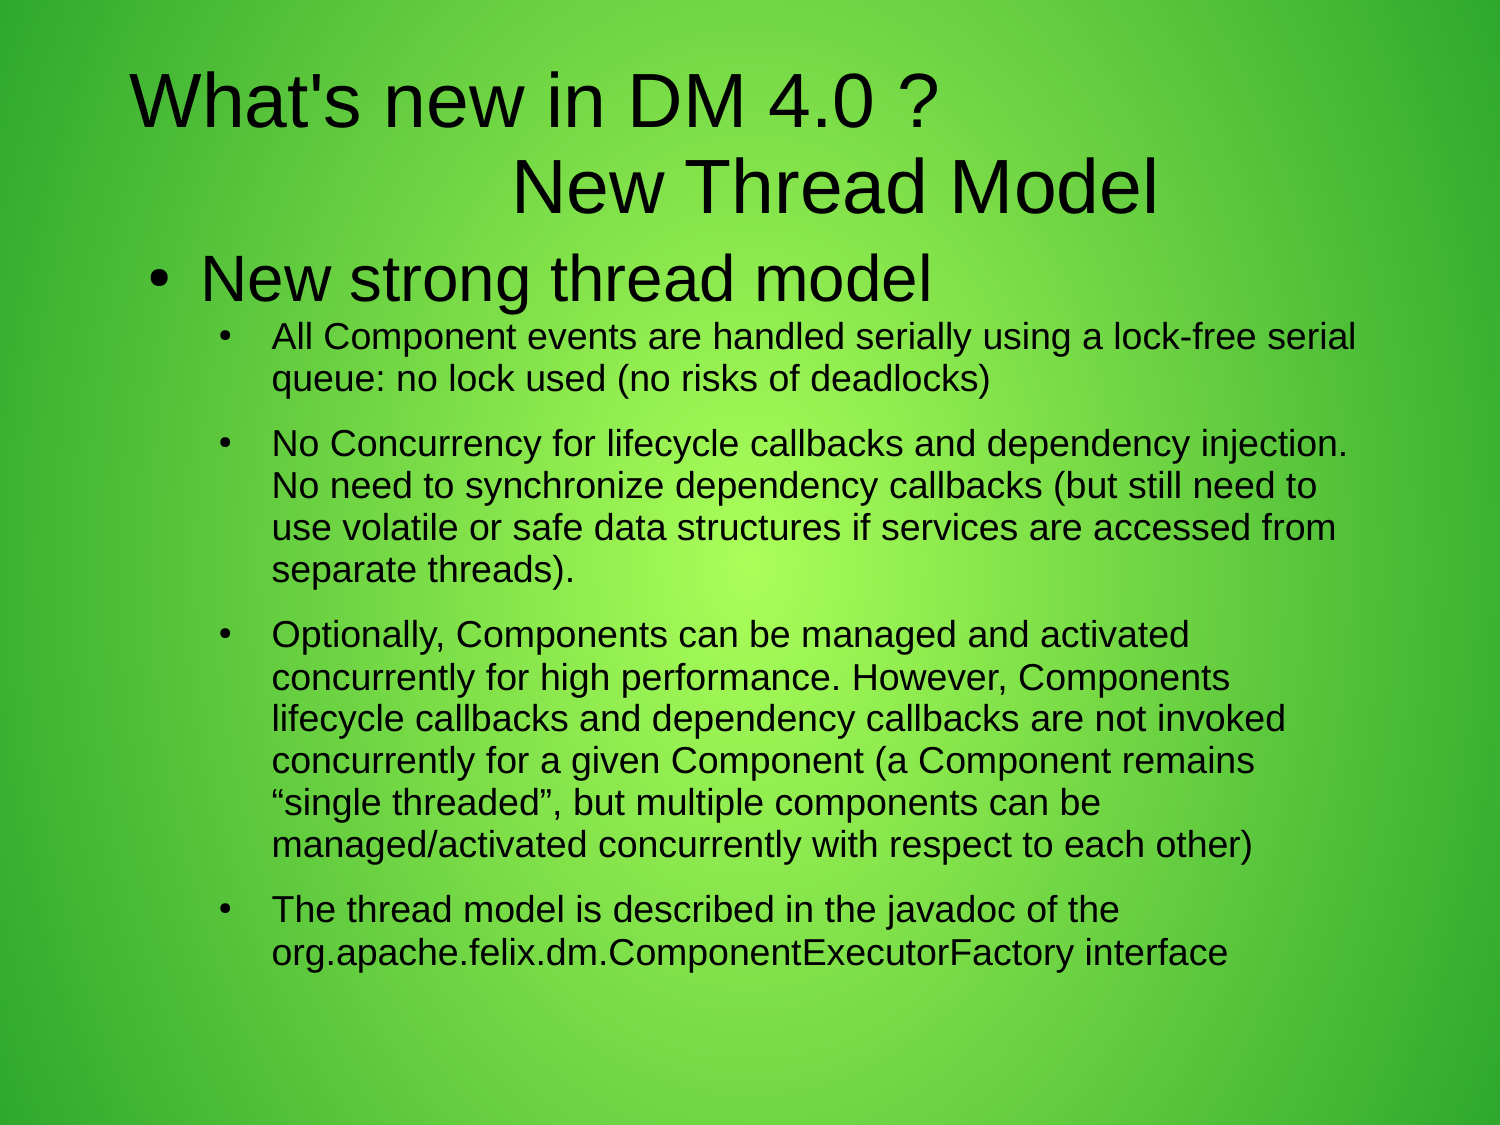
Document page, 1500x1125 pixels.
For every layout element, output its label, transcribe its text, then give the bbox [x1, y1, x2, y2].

title What's new in DM 4.0 ? New Thread Model [112, 42, 1388, 246]
list New strong thread model All Component events are handled serially using a lock-free serial queue: no lock used (no risks of deadlocks) No Concurrency for lifecycle callbacks and dependency injection. No need to synchronize dependency callbacks (but still need to use volatile or safe data structures if services are accessed from separate threads). Optionally, Components can be managed and activated concurrently for high performance. However, Components lifecycle callbacks and dependency callbacks are not invoked concurrently for a given Component (a Component remains “single threaded”, but multiple components can be managed/activated concurrently with respect to each other) The thread model is described in the javadoc of the org.apache.felix.dm.ComponentExecutorFactory interface [115, 234, 1391, 947]
